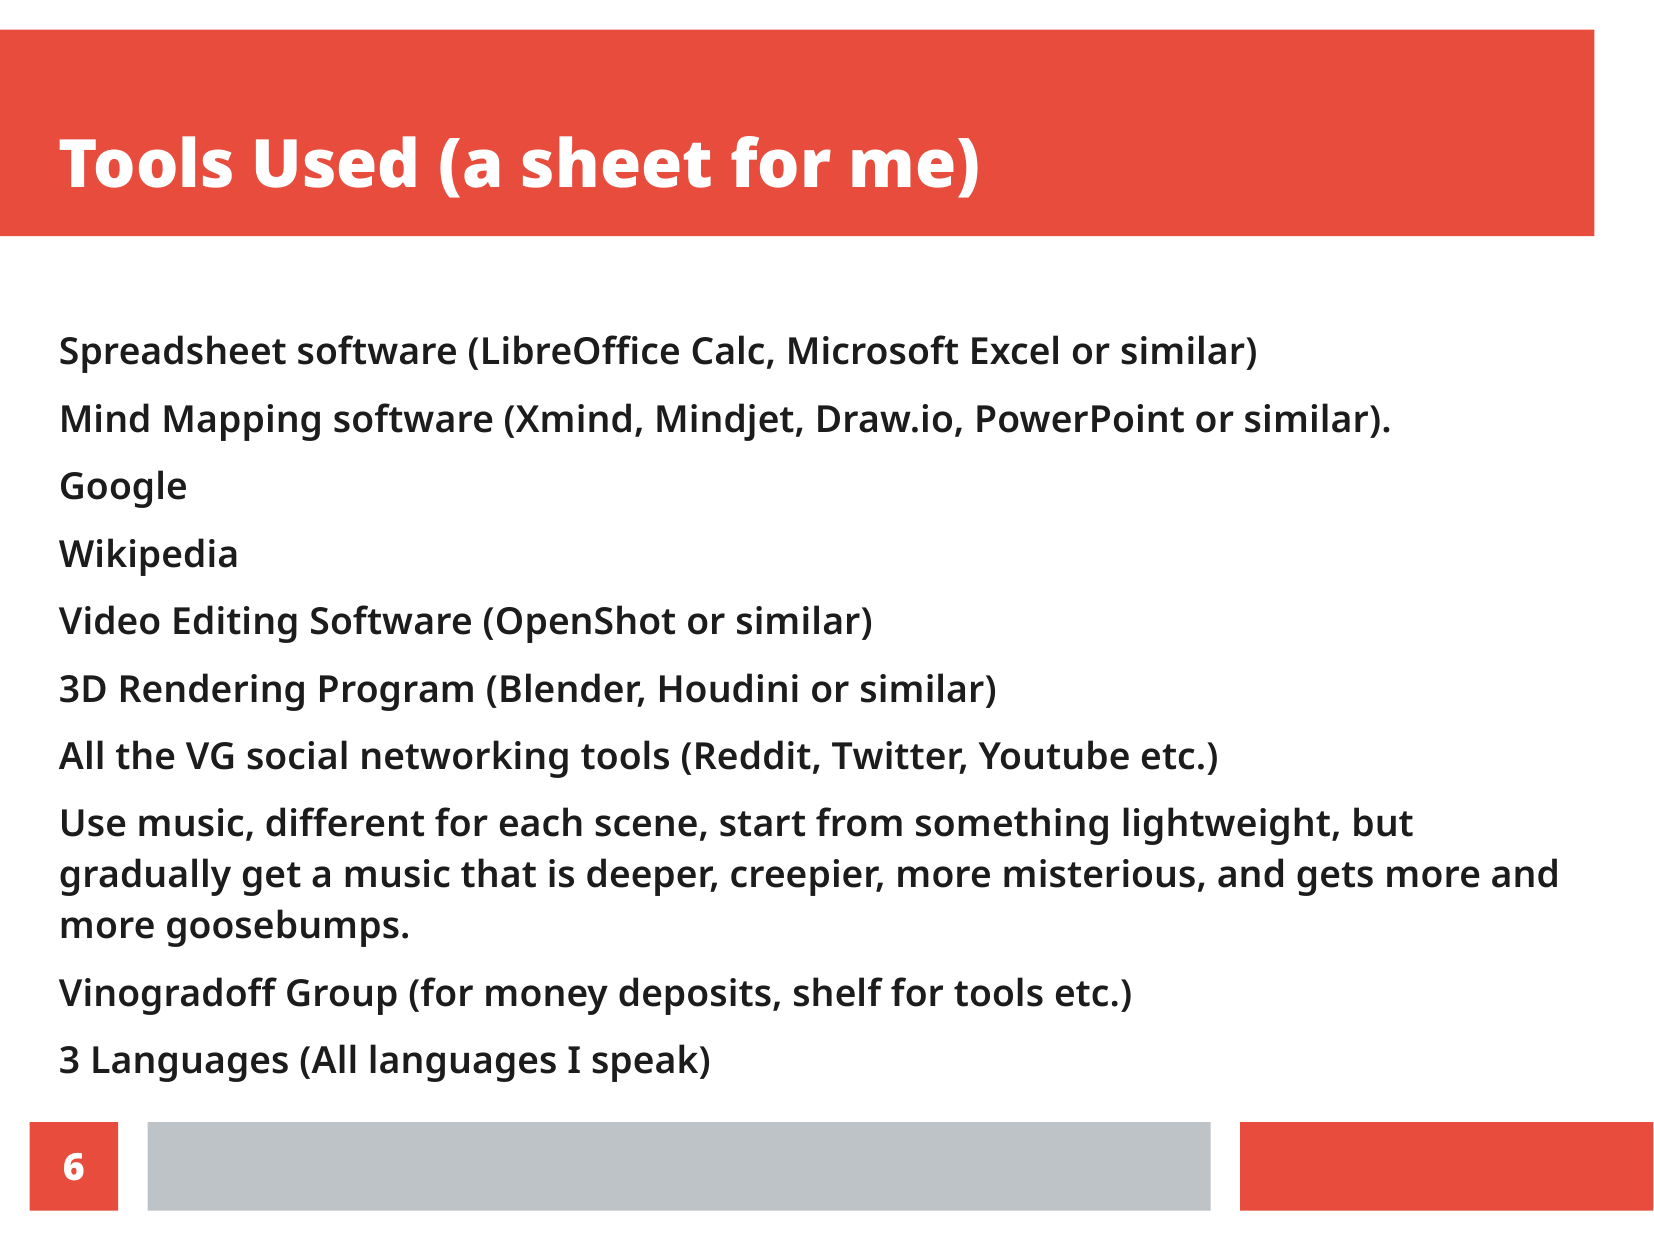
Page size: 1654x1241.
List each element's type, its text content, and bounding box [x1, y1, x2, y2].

title Tools Used (a sheet for me) [59, 59, 1595, 207]
list Spreadsheet software (LibreOffice Calc, Microsoft Excel or similar) Mind Mapping software (Xmind, Mindjet, Draw.io, PowerPoint or similar). Google Wikipedia Video Editing Software (OpenShot or similar) 3D Rendering Program (Blender, Houdini or similar) All the VG social networking tools (Reddit, Twitter, Youtube etc.) Use music, different for each scene, start from something lightweight, but gradually get a music that is deeper, creepier, more misterious, and gets more and more goosebumps. Vinogradoff Group (for money deposits, shelf for tools etc.) 3 Languages (All languages I speak) [59, 324, 1565, 1093]
